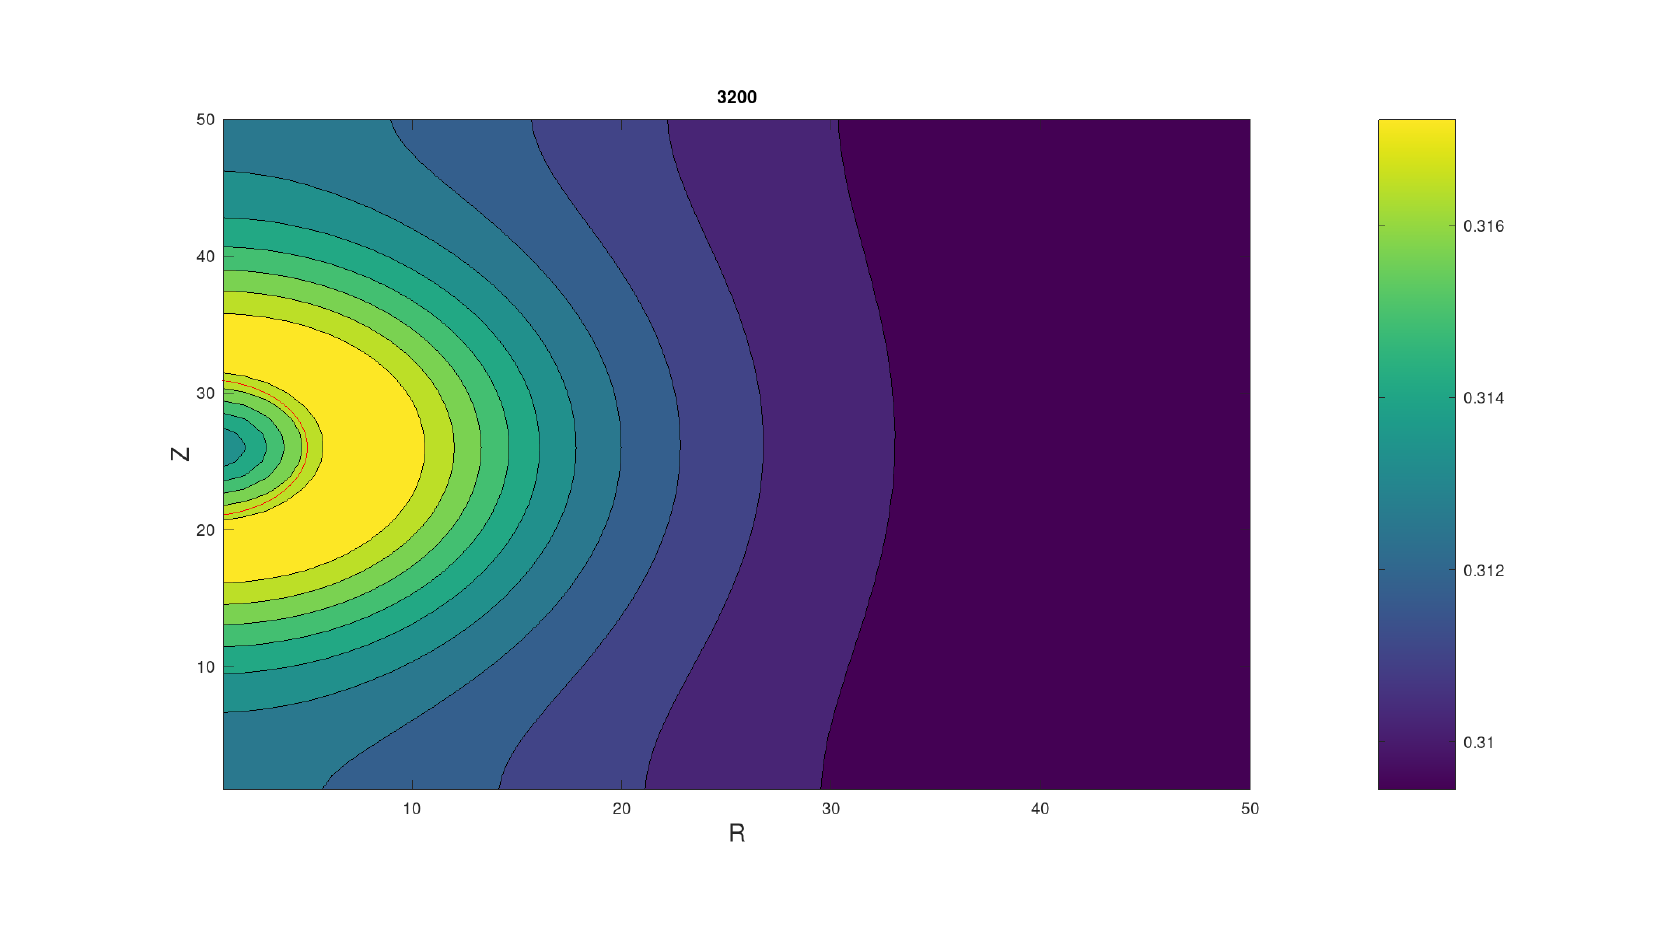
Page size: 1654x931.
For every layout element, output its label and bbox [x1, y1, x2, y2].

picture [8, 57, 1654, 880]
